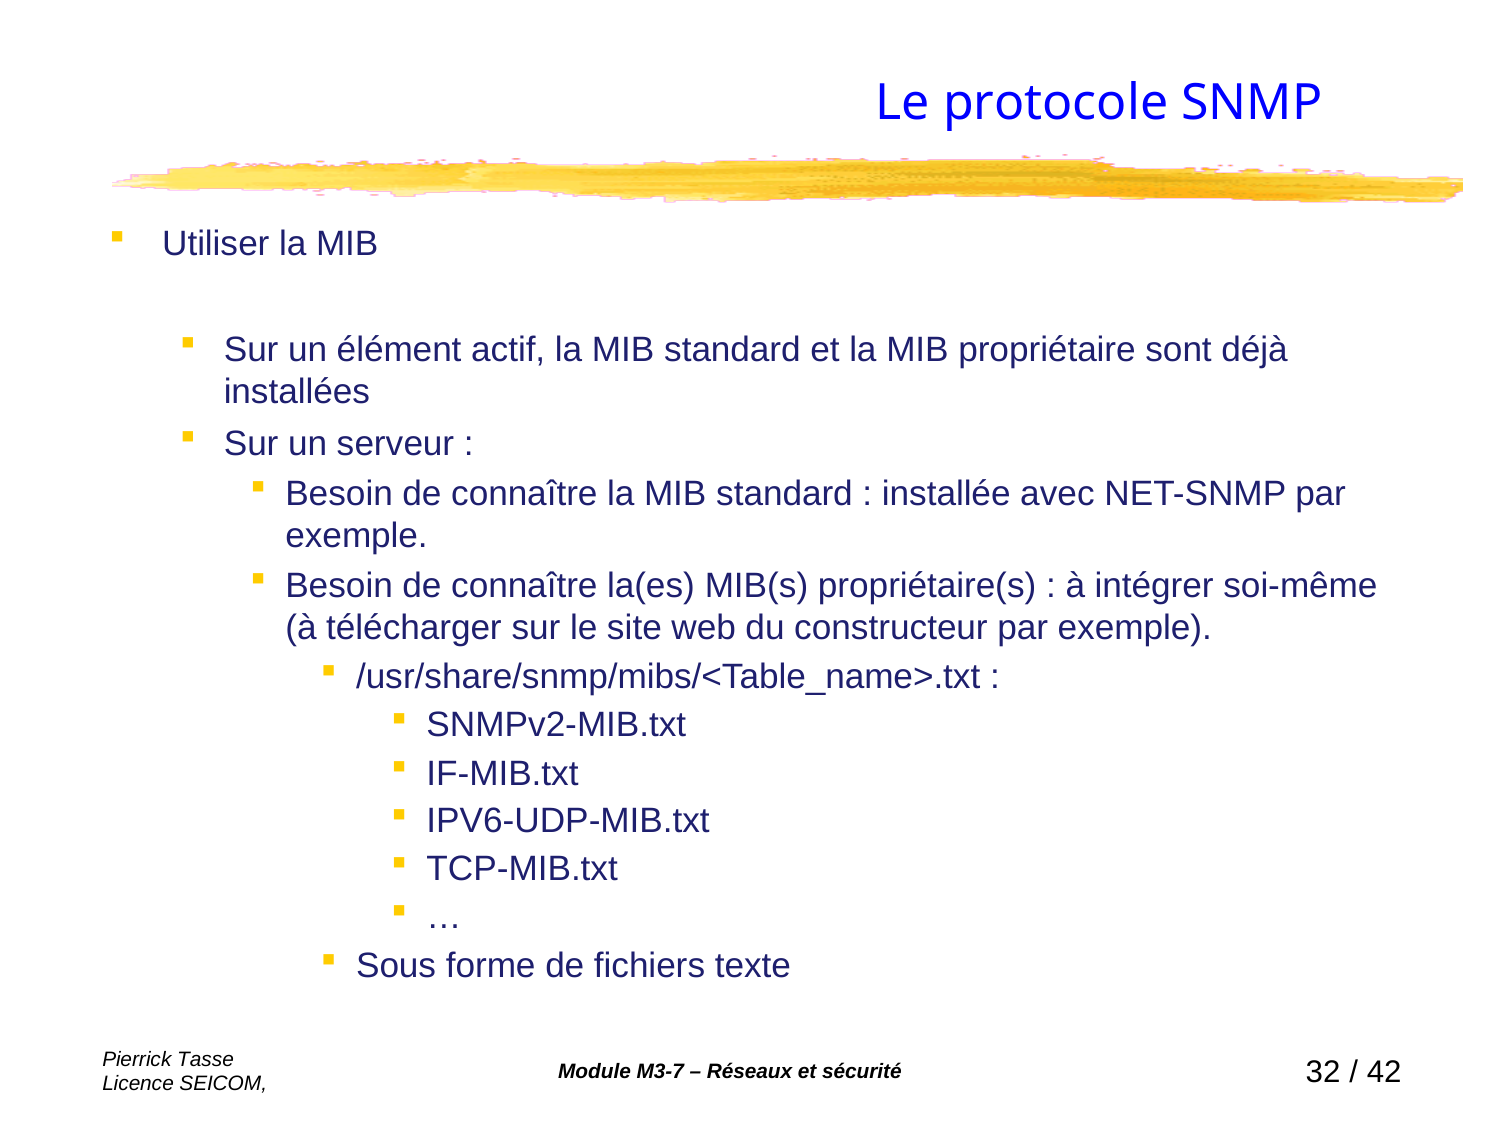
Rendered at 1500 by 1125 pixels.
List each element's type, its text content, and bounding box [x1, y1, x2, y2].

picture [112, 149, 1463, 213]
list Utiliser la MIB Sur un élément actif, la MIB standard et la MIB propriétaire sont déjà installées Sur un serveur : Besoin de connaître la MIB standard : installée avec NET-SNMP par exemple. Besoin de connaître la(es) MIB(s) propriétaire(s) : à intégrer soi-même (à télécharger sur le site web du constructeur par exemple). /usr/share/snmp/mibs/<Table_name>.txt : SNMPv2-MIB.txt IF-MIB.txt IPV6-UDP-MIB.txt TCP-MIB.txt … Sous forme de fichiers texte [94, 212, 1406, 1004]
title Le protocole SNMP [62, 37, 1338, 138]
